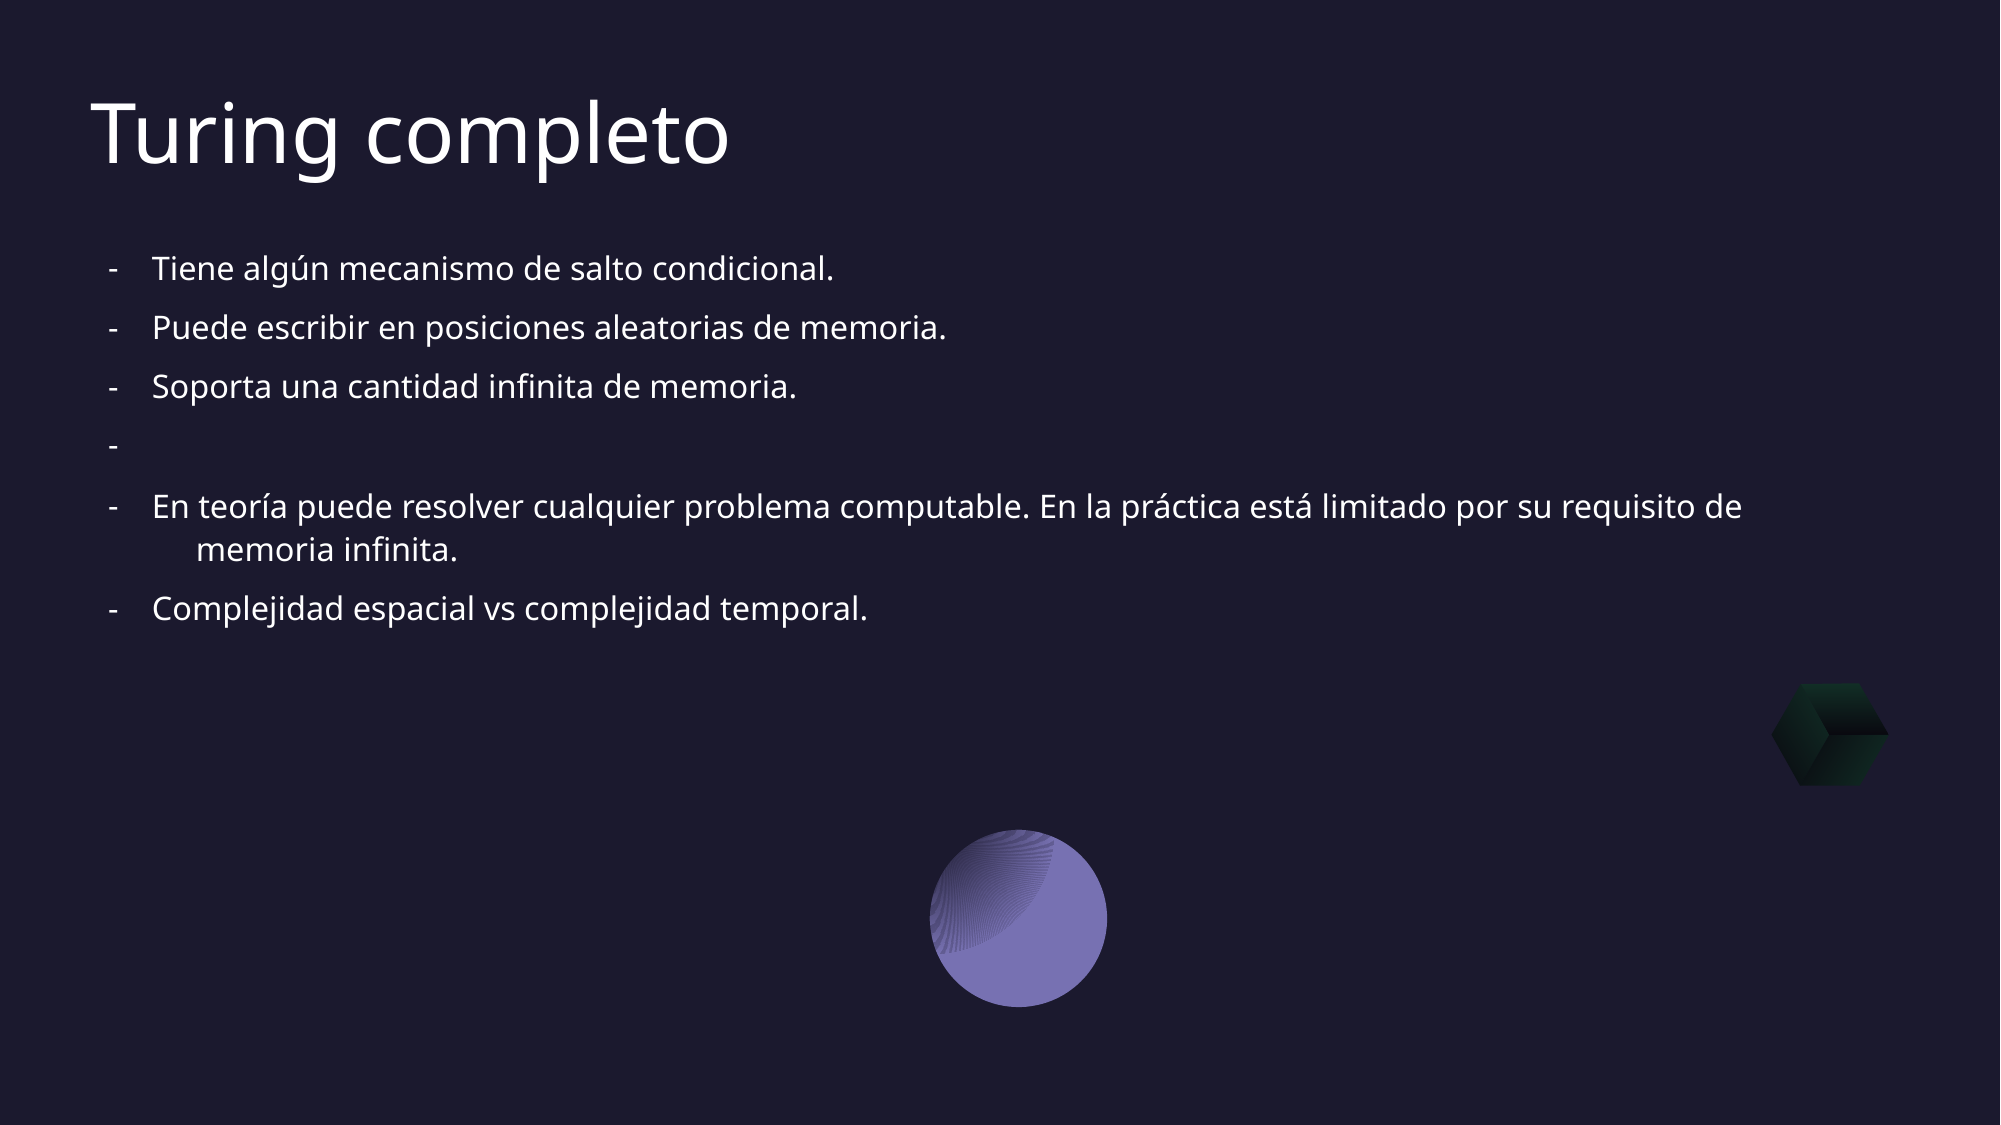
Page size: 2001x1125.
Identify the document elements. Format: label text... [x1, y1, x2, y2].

list Tiene algún mecanismo de salto condicional. Puede escribir en posiciones aleatorias de memoria. Soporta una cantidad infinita de memoria. En teoría puede resolver cualquier problema computable. En la práctica está limitado por su requisito de memoria infinita. Complejidad espacial vs complejidad temporal. [108, 244, 1771, 630]
title Turing completo [90, 90, 1607, 182]
